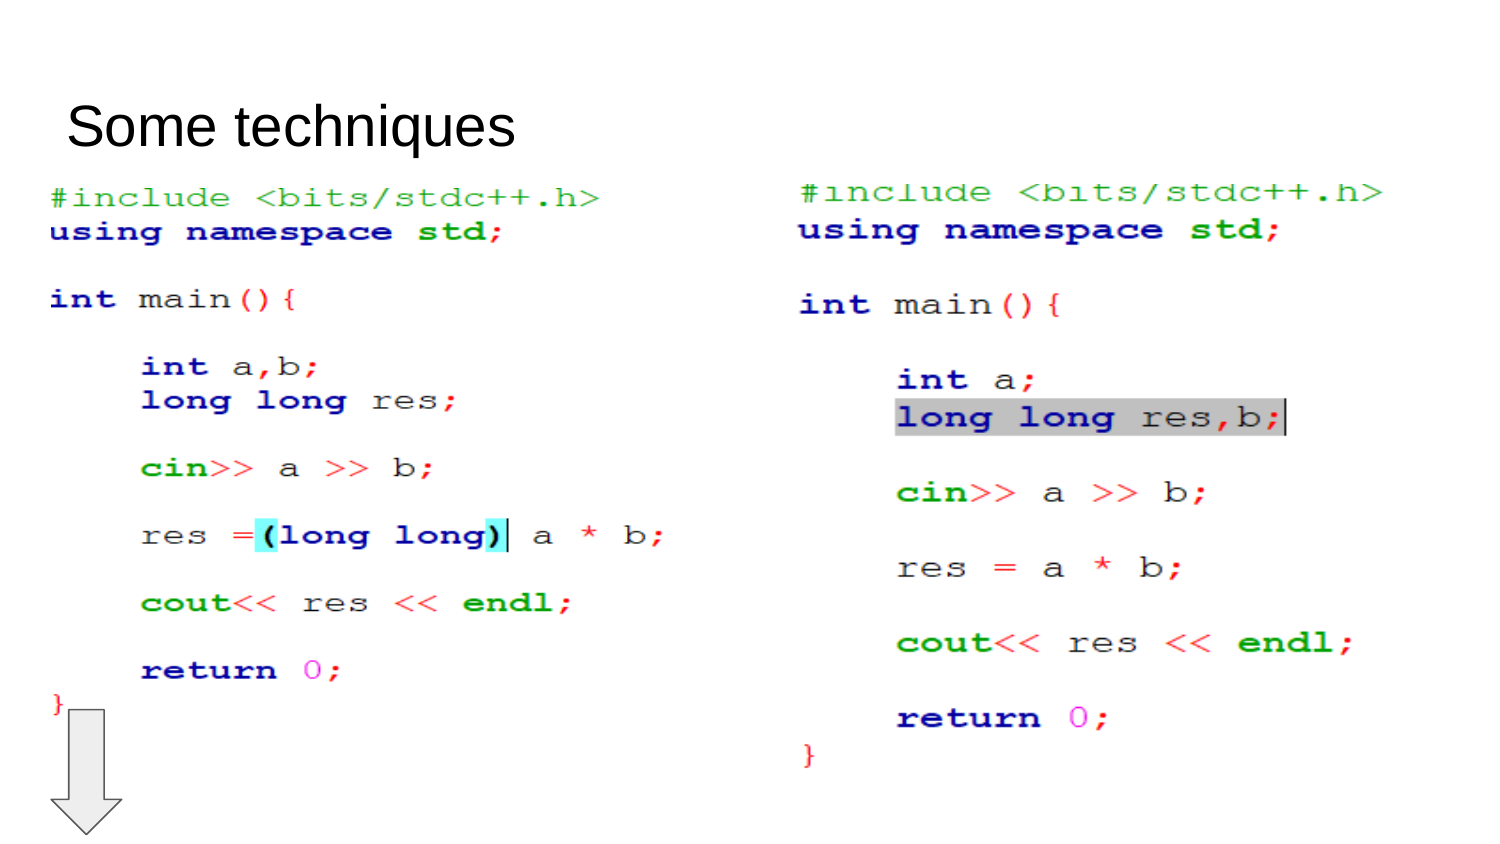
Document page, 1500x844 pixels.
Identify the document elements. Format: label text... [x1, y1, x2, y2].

picture [792, 184, 1439, 790]
picture [51, 188, 697, 790]
title Some techniques [51, 72, 1449, 167]
text_box [51, 709, 122, 835]
